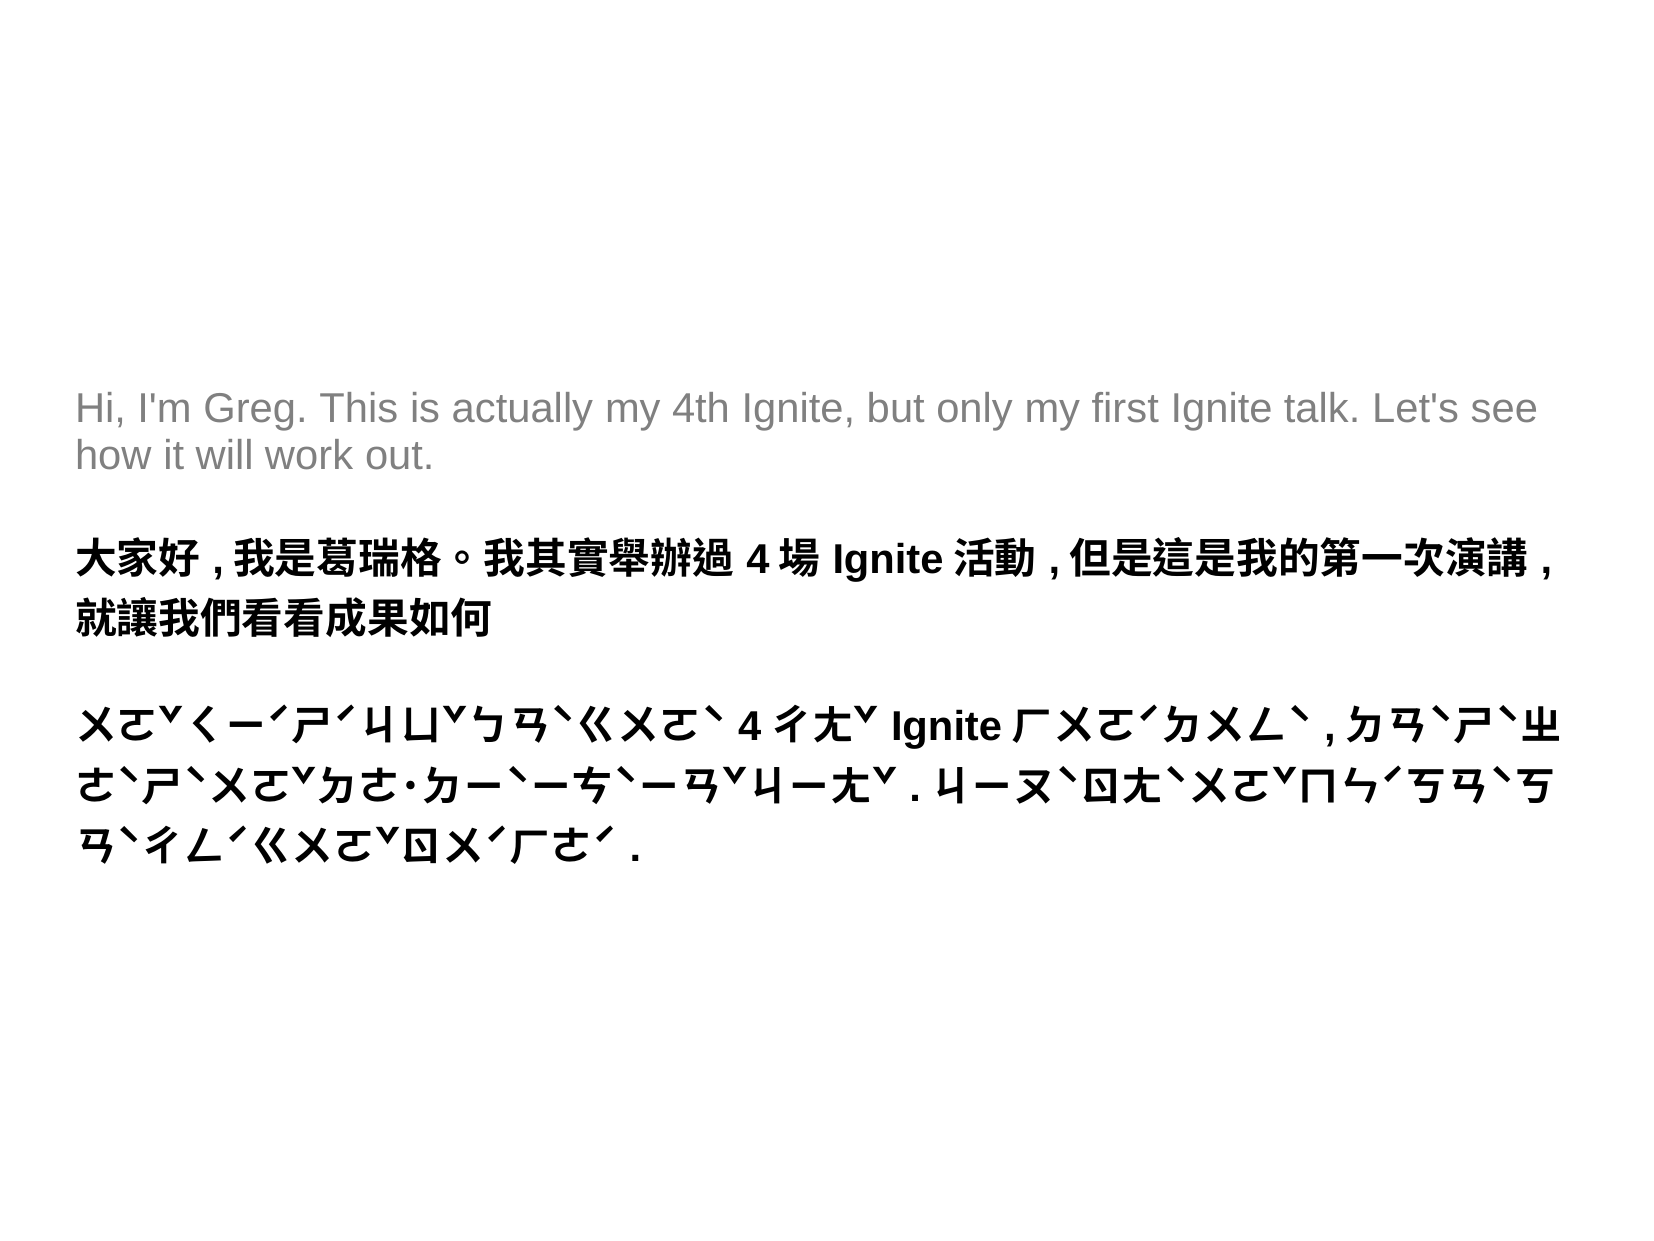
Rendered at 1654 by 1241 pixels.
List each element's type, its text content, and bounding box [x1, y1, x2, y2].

subtitle Hi, I'm Greg. This is actually my 4th Ignite, but only my first Ignite talk. Let's see how it will work out. 大家好,我是葛瑞格。我其實舉辦過4場Ignite活動,但是這是我的第一次演講,就讓我們看看成果如何 ㄨㄛˇㄑㄧˊㄕˊㄐㄩˇㄅㄢˋㄍㄨㄛˋ4ㄔㄤˇIgniteㄏㄨㄛˊㄉㄨㄥˋ,ㄉㄢˋㄕˋㄓㄜˋㄕˋㄨㄛˇㄉㄜ˙ㄉㄧˋㄧㄘˋㄧㄢˇㄐㄧㄤˇ.ㄐㄧㄡˋㄖㄤˋㄨㄛˇㄇㄣˊㄎㄢˋㄎㄢˋㄔㄥˊㄍㄨㄛˇㄖㄨˊㄏㄜˊ. [75, 135, 1564, 1124]
